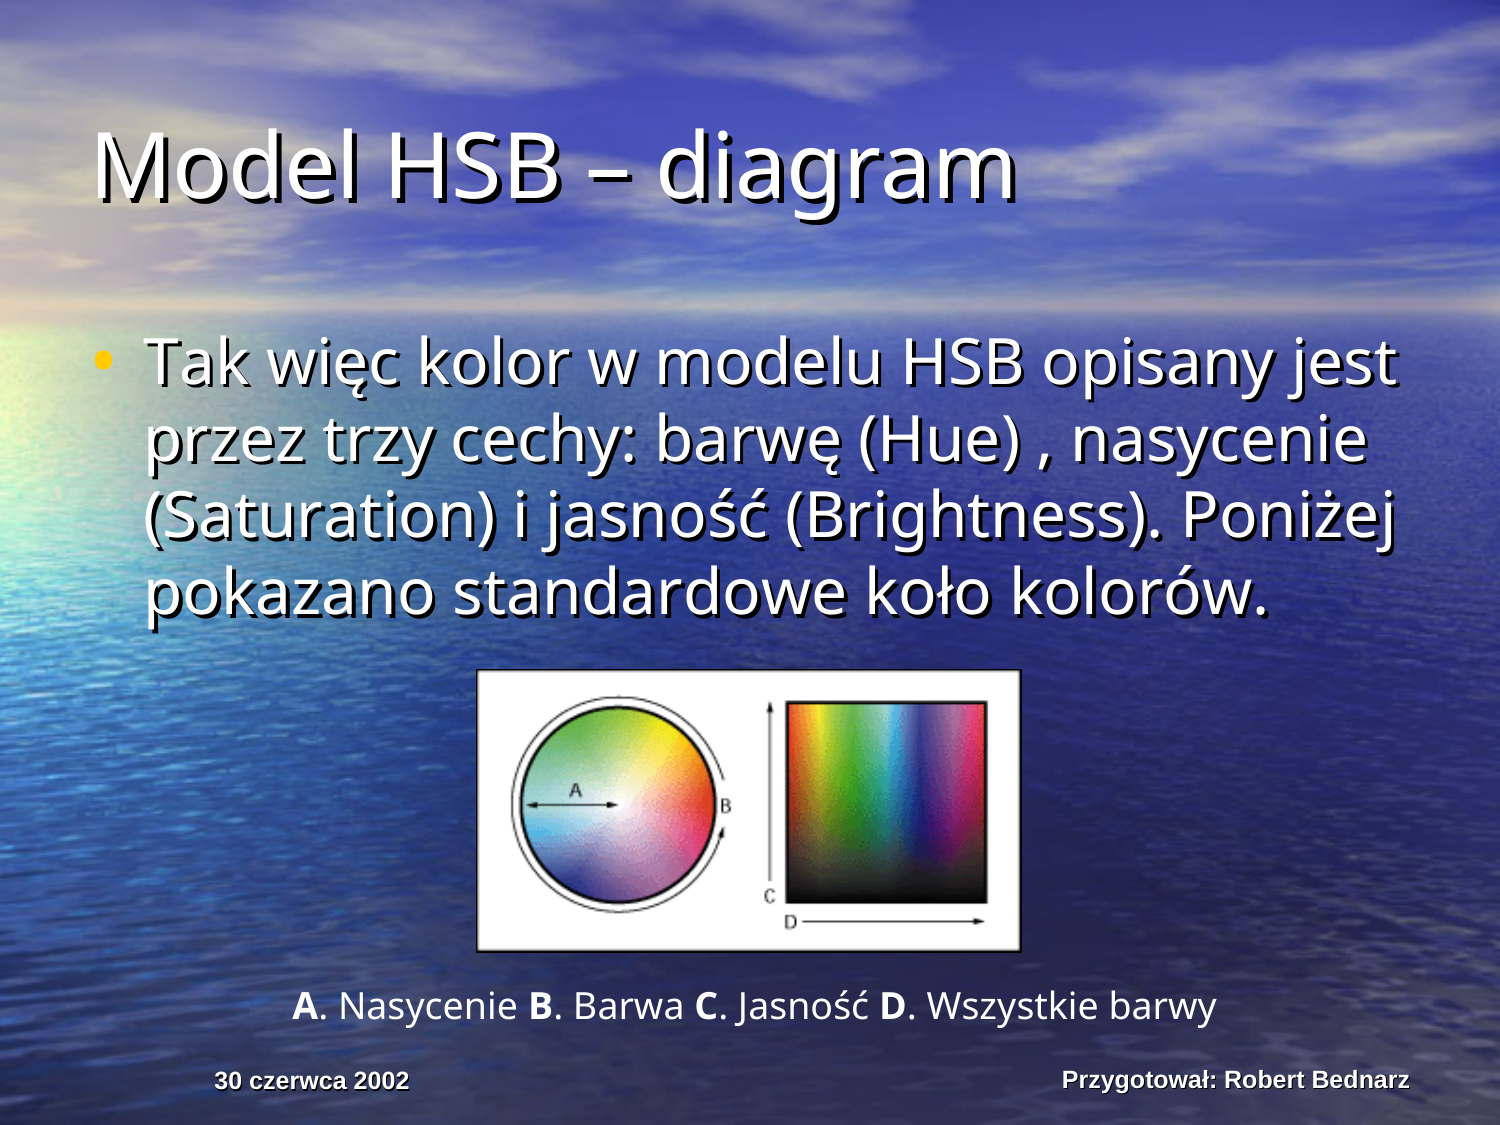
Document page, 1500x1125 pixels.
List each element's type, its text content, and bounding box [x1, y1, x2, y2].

title Model HSB – diagram [75, 47, 1426, 276]
text_box Tak więc kolor w modelu HSB opisany jest przez trzy cechy: barwę (Hue) , nasycenie (Saturation) i jasność (Brightness). Poniżej pokazano standardowe koło kolorów. [75, 312, 1426, 658]
picture [0, 0, 1500, 1125]
text_box A. Nasycenie B. Barwa C. Jasność D. Wszystkie barwy [277, 974, 1247, 1036]
